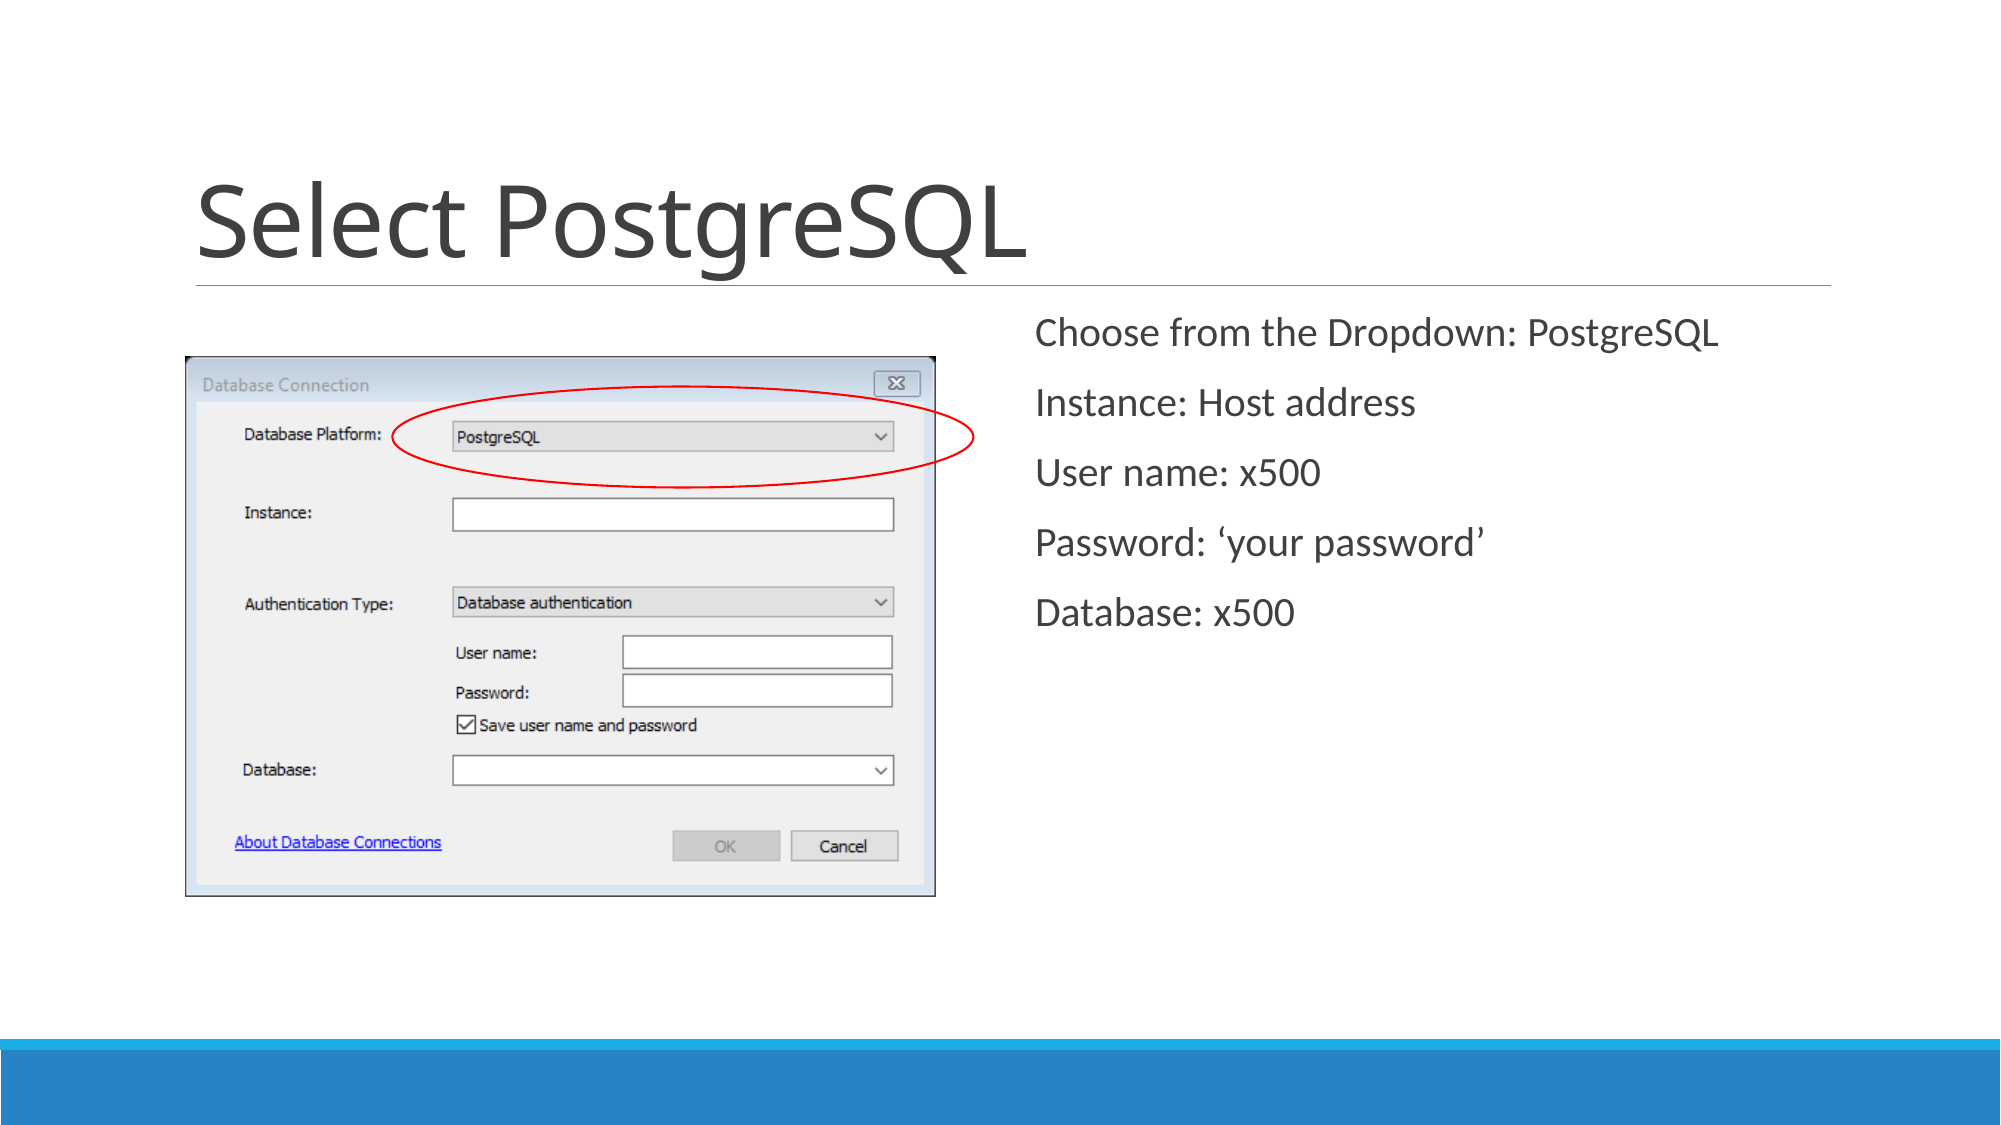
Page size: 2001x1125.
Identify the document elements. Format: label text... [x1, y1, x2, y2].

picture [185, 356, 936, 897]
picture [394, 388, 936, 486]
title Select PostgreSQL [180, 47, 1831, 286]
list Choose from the Dropdown: PostgreSQL Instance: Host address User name: x500 Password: ‘your password’ Database: x500 [1020, 302, 1831, 963]
